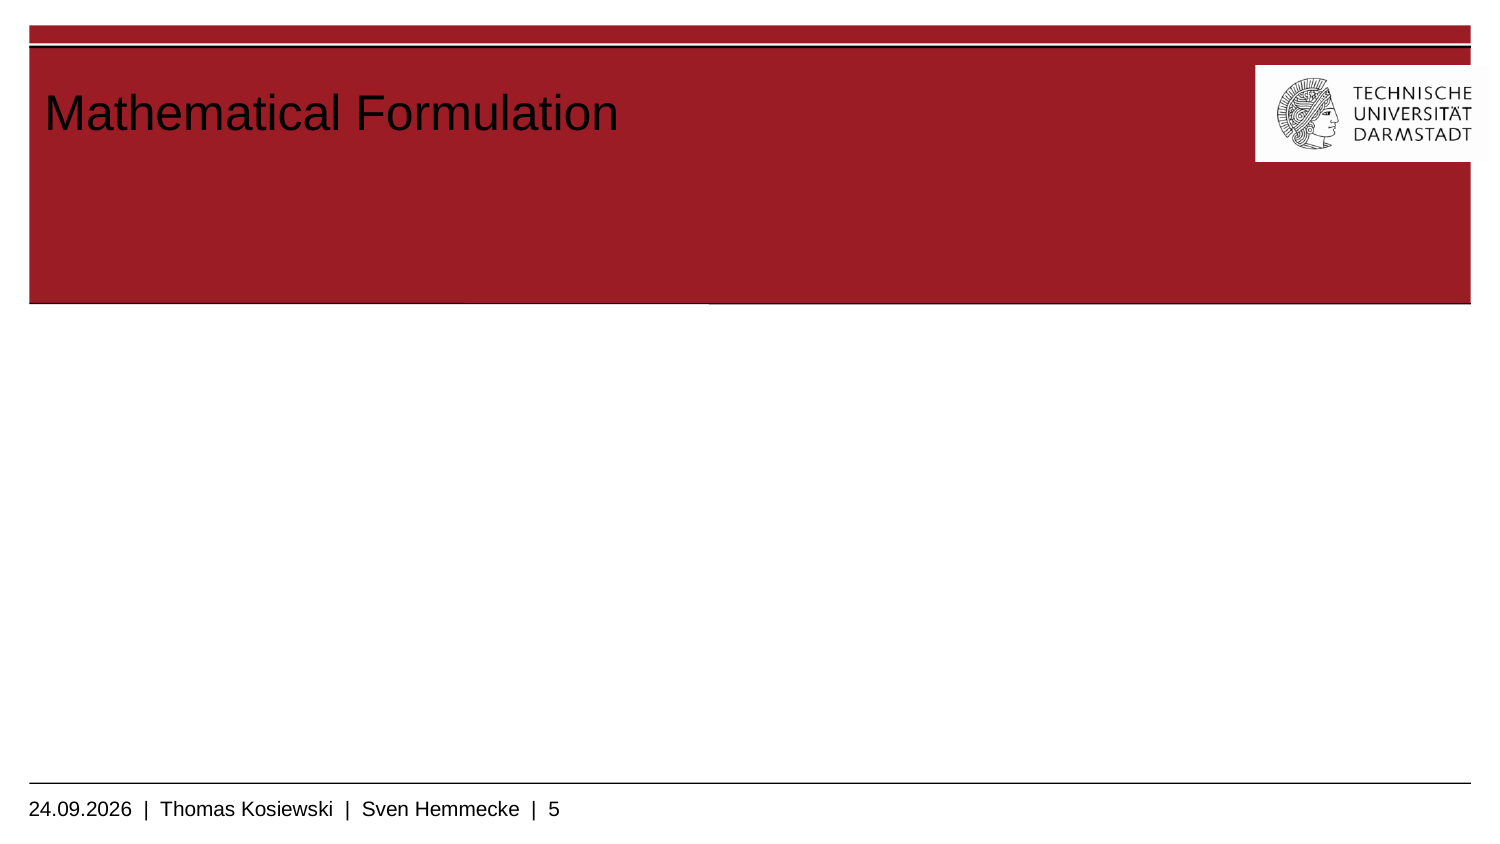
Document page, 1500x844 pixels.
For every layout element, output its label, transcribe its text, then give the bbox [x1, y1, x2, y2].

picture [1255, 65, 1490, 162]
title Mathematical Formulation [44, 61, 1164, 165]
